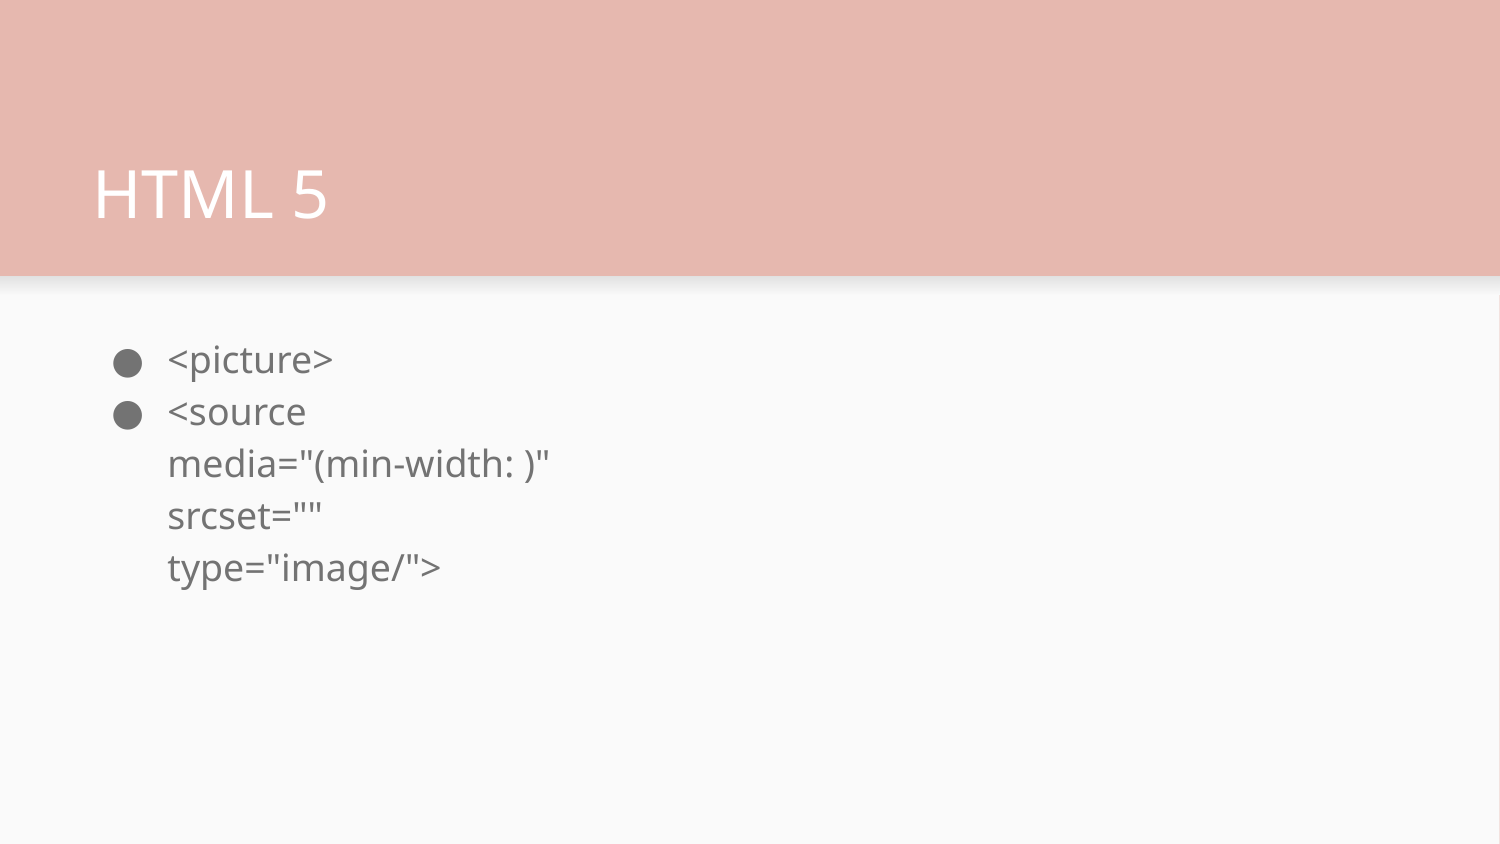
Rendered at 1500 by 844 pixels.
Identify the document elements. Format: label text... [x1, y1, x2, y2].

list <picture> <source media="(min-width: )" srcset="" type="image/"> [77, 314, 1427, 760]
title HTML 5 [77, 121, 1427, 248]
